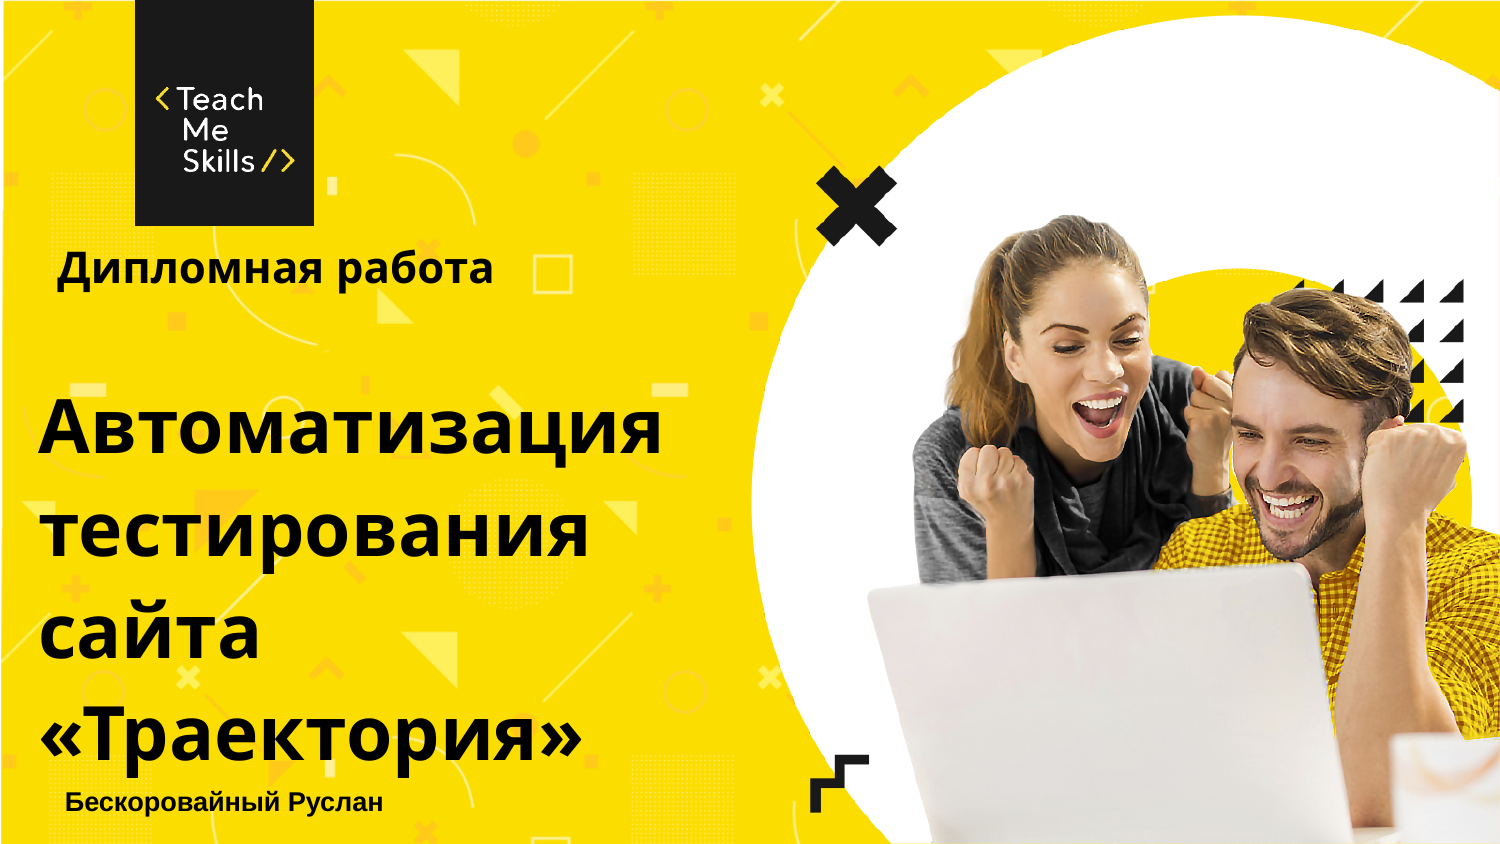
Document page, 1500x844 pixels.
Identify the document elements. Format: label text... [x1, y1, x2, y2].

text_box Автоматизация тестирования сайта «Траектория» [23, 366, 839, 681]
text_box Бескоровайный Руслан [49, 753, 736, 814]
picture [0, 0, 1500, 844]
text_box Дипломная работа [49, 172, 666, 300]
